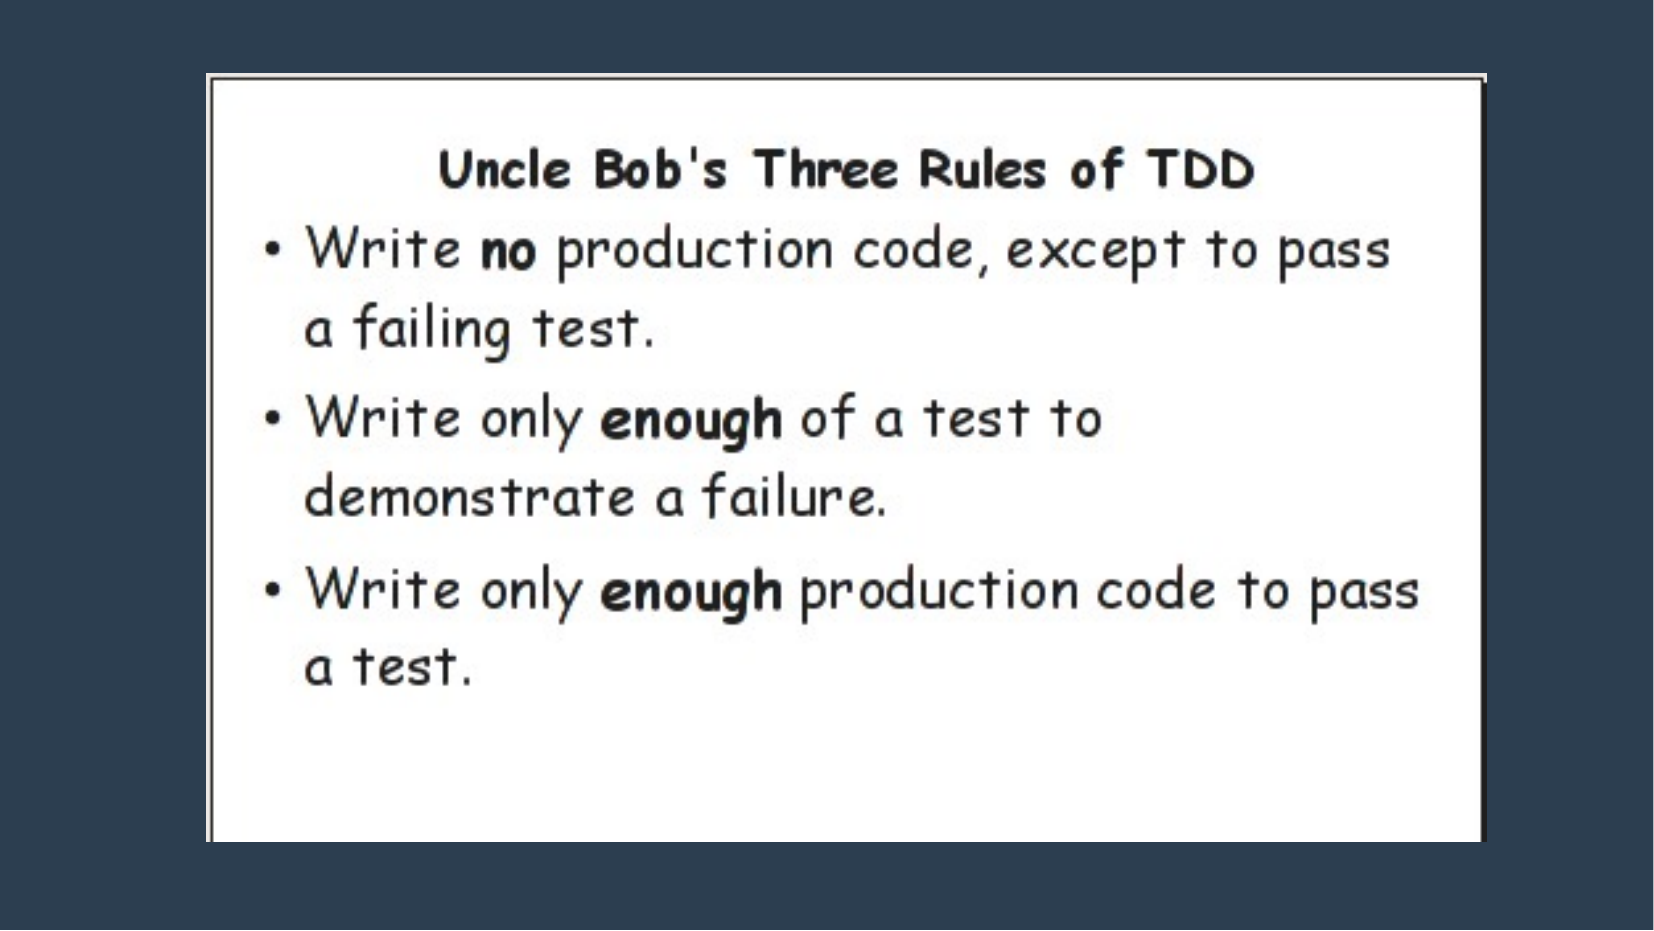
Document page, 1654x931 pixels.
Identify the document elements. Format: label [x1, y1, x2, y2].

picture [206, 73, 1487, 842]
